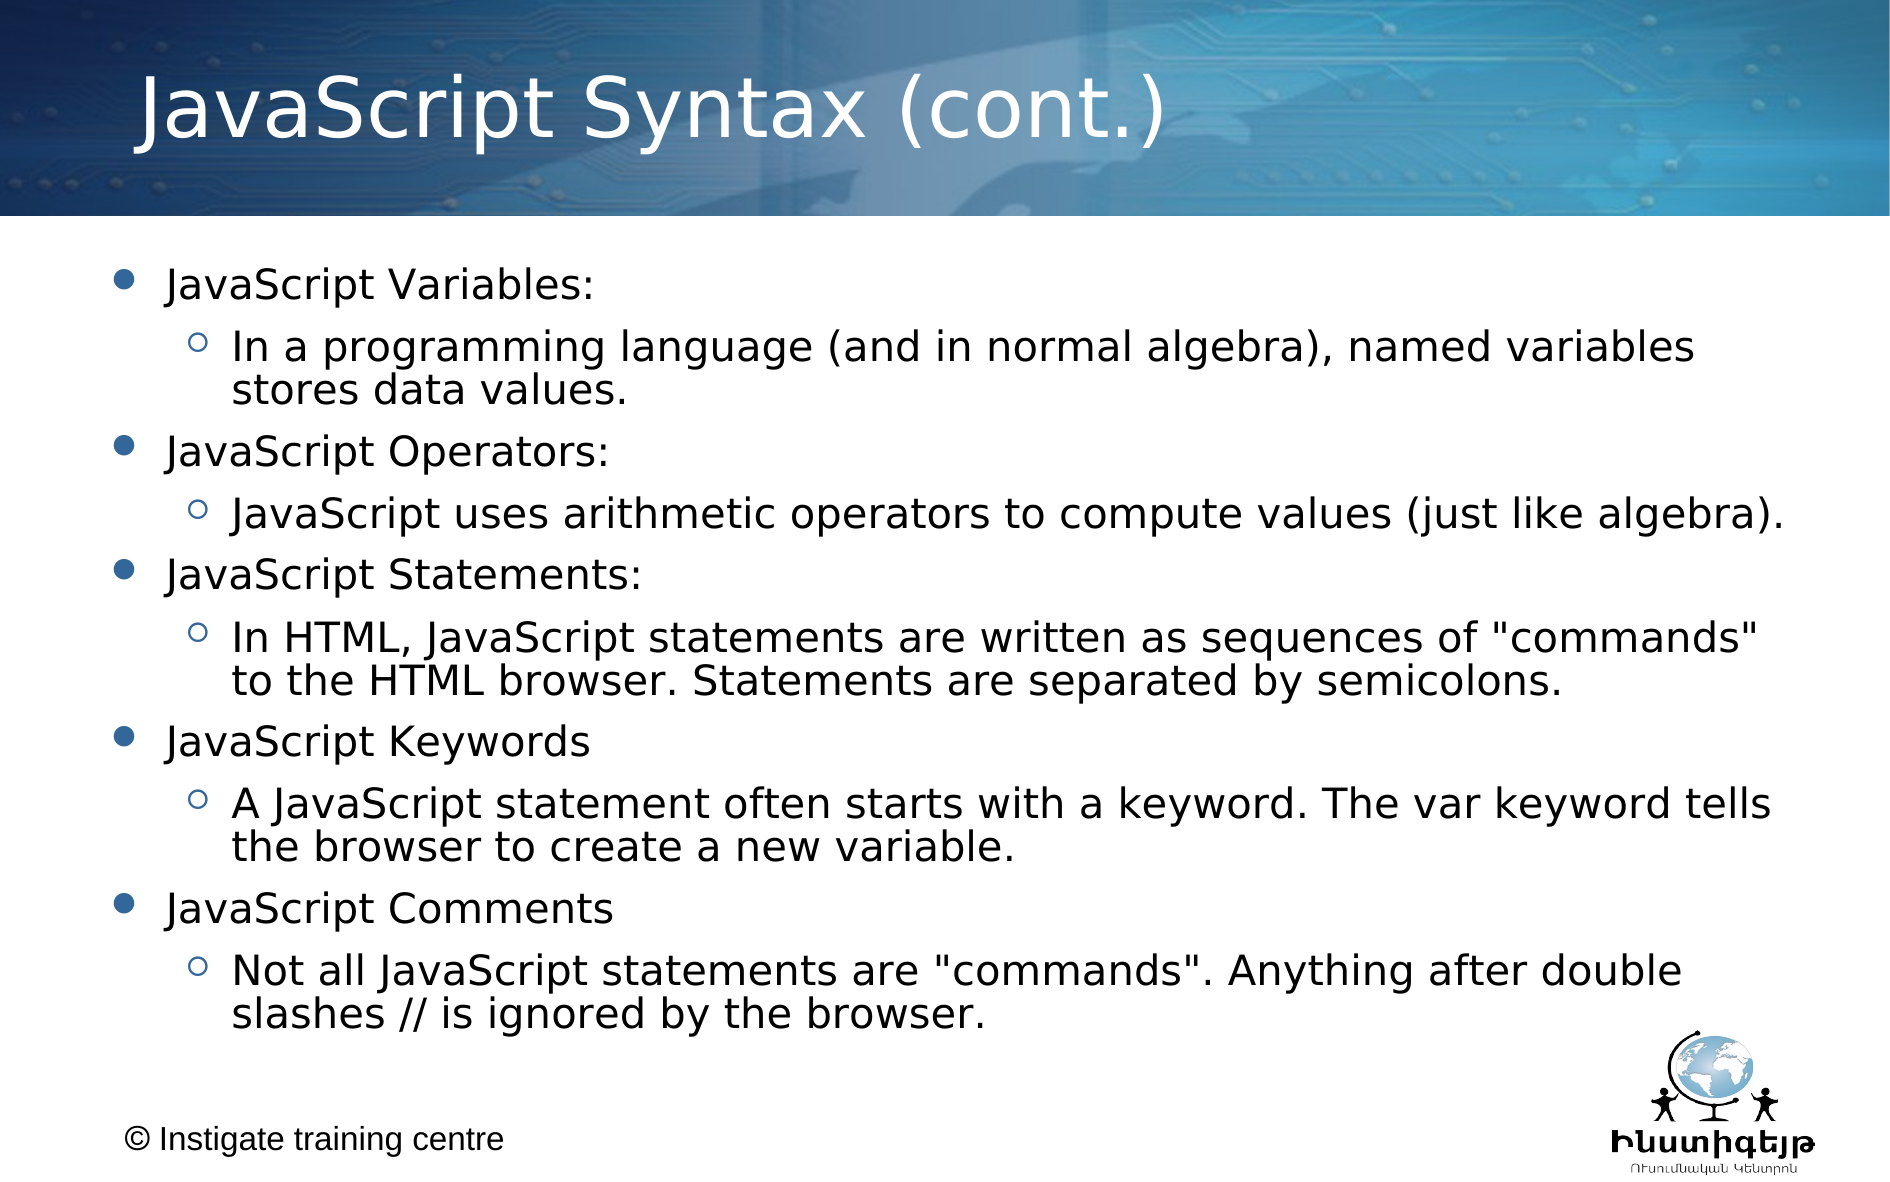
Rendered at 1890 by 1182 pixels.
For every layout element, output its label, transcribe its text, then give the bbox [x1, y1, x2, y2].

picture [0, 0, 1890, 216]
picture [1612, 1030, 1815, 1175]
list JavaScript Variables: In a programming language (and in normal algebra), named variables stores data values. JavaScript Operators: JavaScript uses arithmetic operators to compute values (just like algebra). JavaScript Statements: In HTML, JavaScript statements are written as sequences of "commands" to the HTML browser. Statements are separated by semicolons. JavaScript Keywords A JavaScript statement often starts with a keyword. The var keyword tells the browser to create a new variable. JavaScript Comments Not all JavaScript statements are "commands". Anything after double slashes // is ignored by the browser. [110, 264, 1801, 289]
